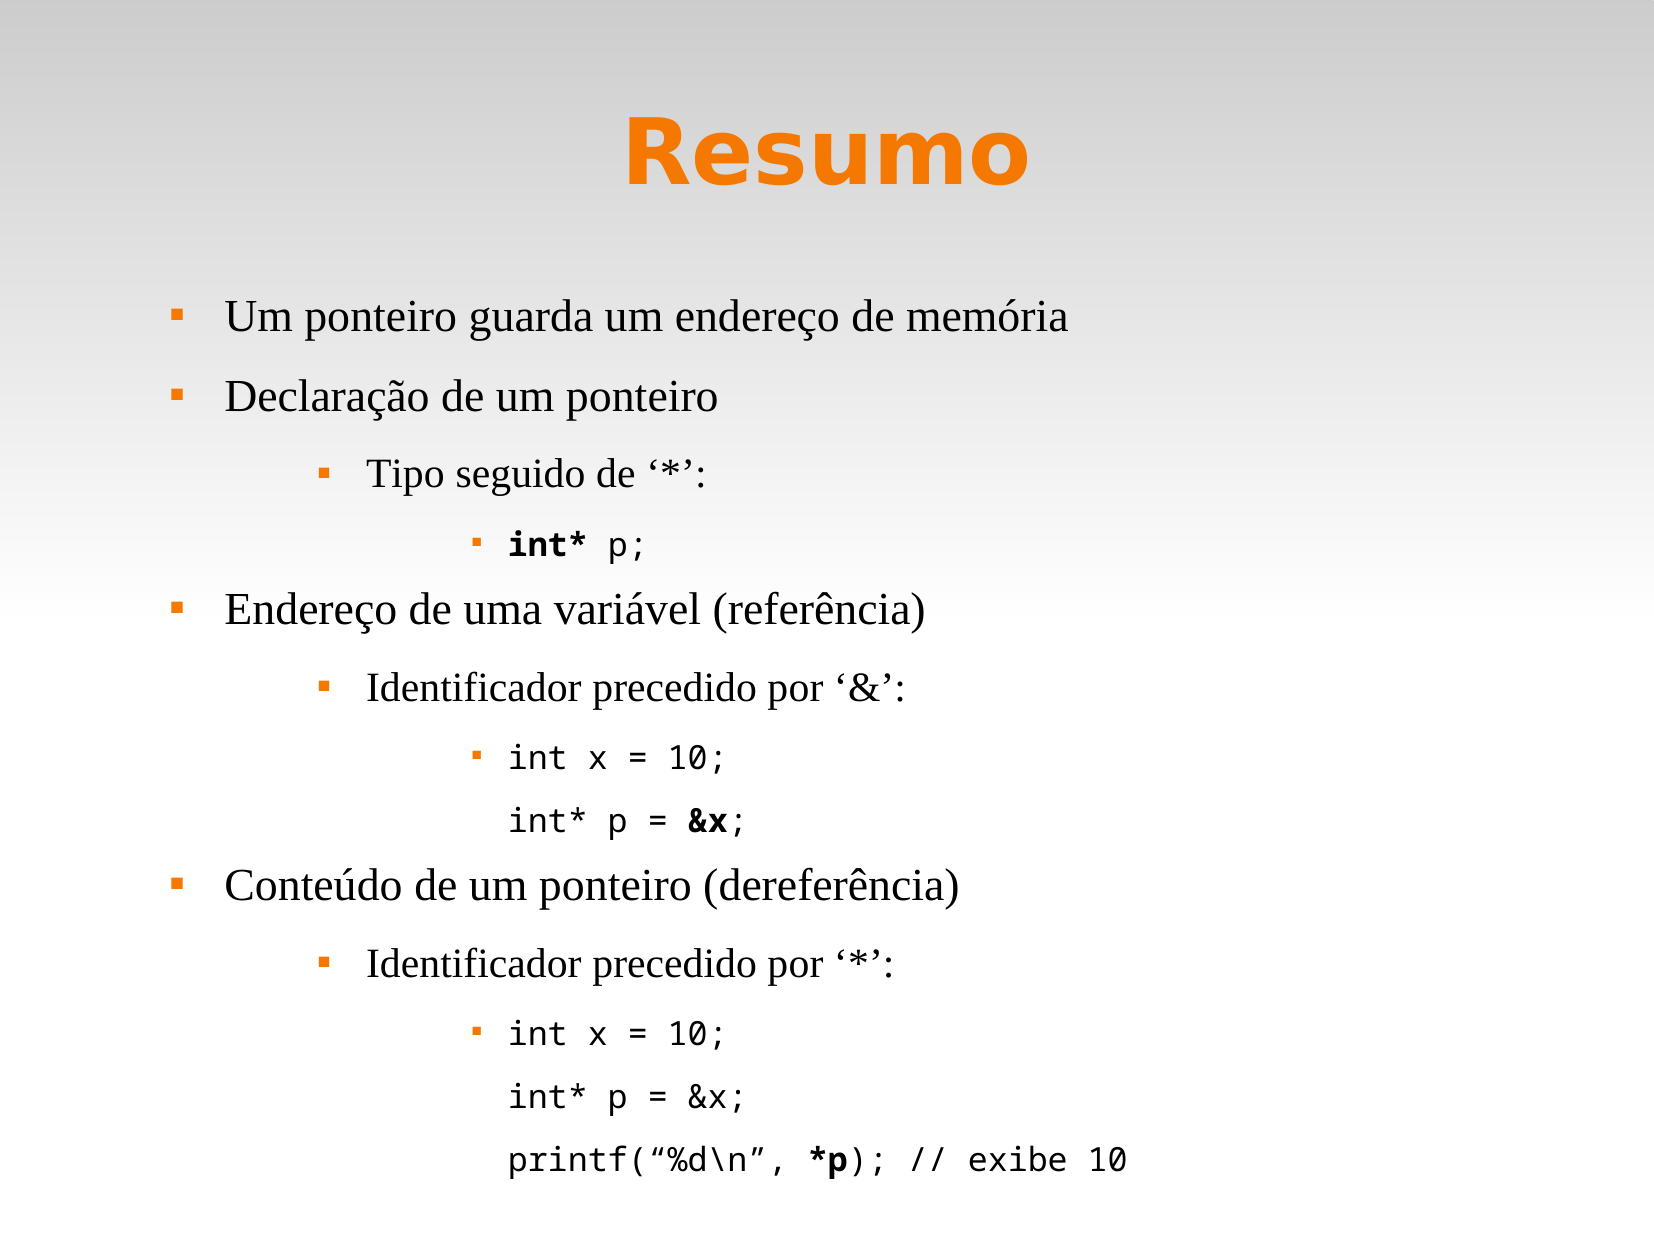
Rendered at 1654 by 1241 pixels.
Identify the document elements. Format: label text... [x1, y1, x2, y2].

title Resumo [82, 49, 1571, 257]
list Um ponteiro guarda um endereço de memória Declaração de um ponteiro Tipo seguido de ‘*’: int* p; Endereço de uma variável (referência) Identificador precedido por ‘&’: int x = 10; int* p = &x; Conteúdo de um ponteiro (dereferência) Identificador precedido por ‘*’: int x = 10; int* p = &x; printf(“%d\n”, *p); // exibe 10 [82, 290, 1571, 1180]
